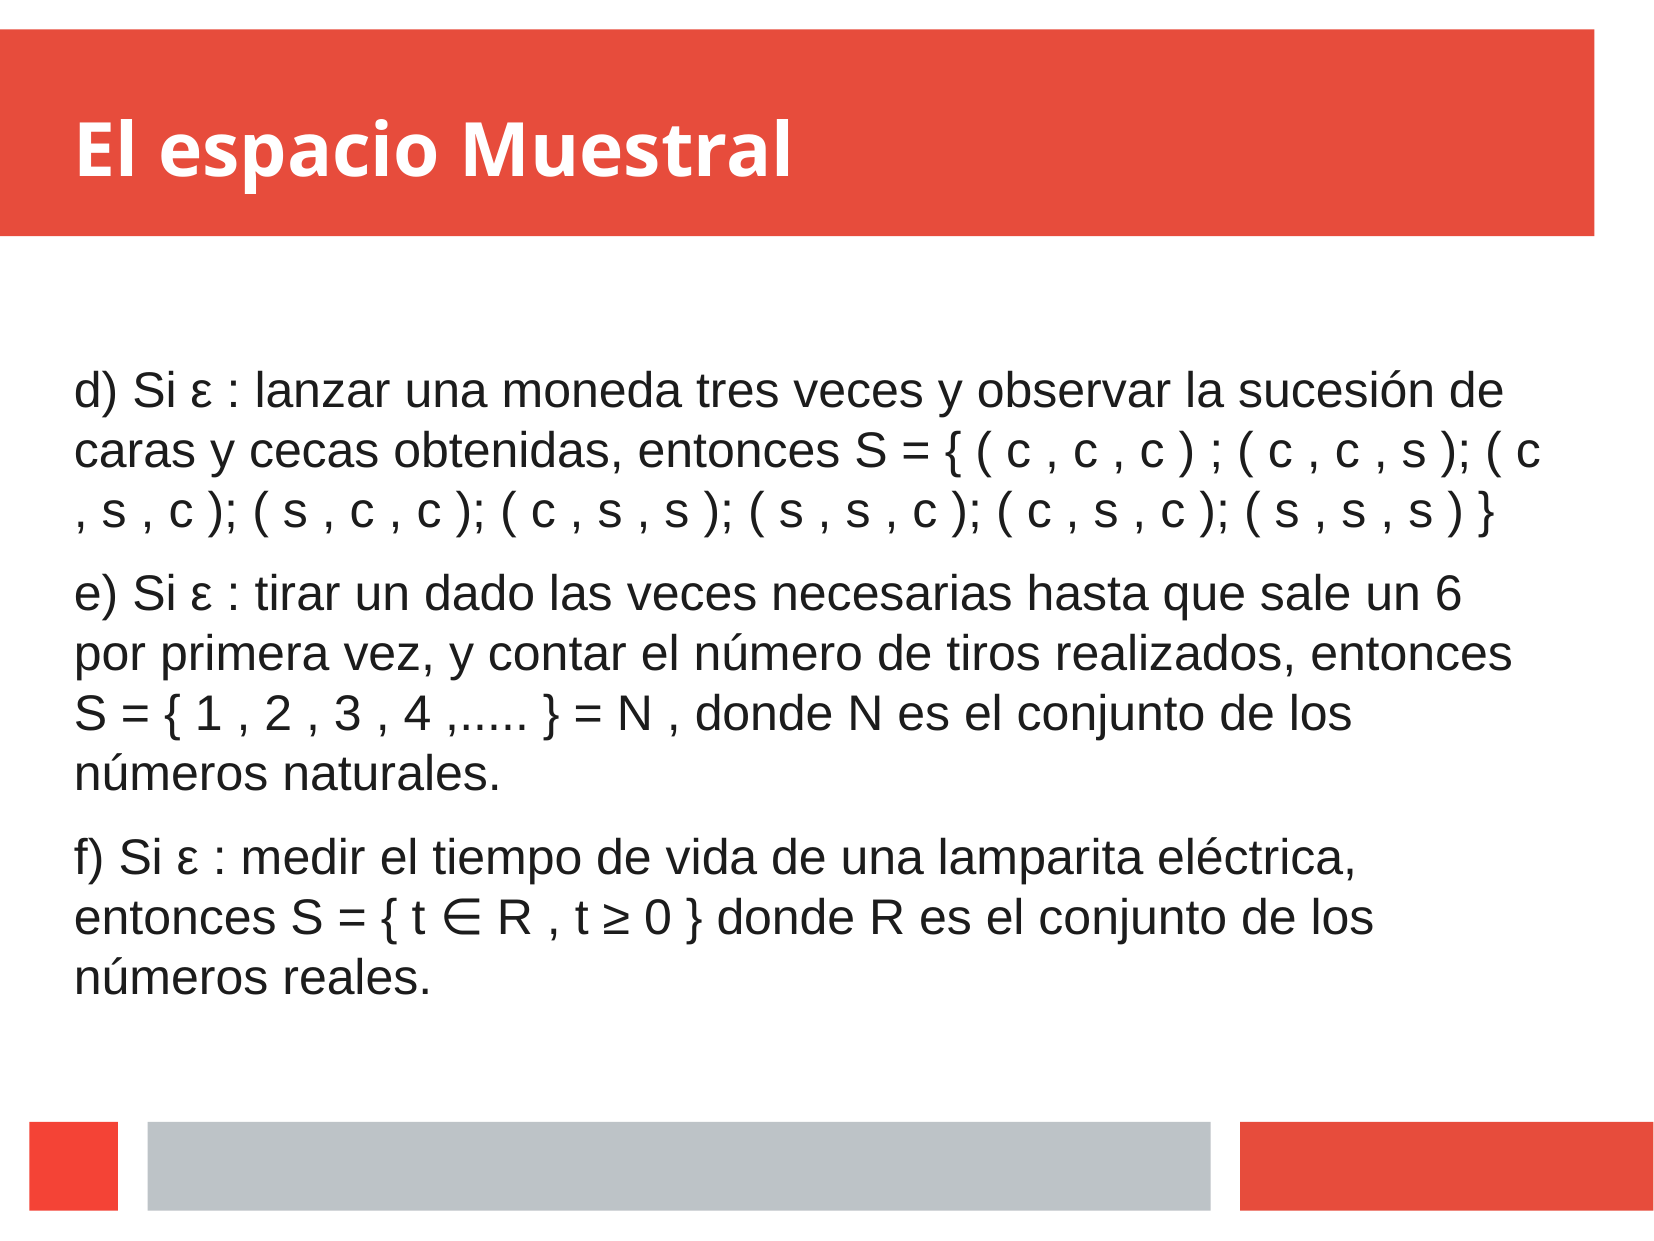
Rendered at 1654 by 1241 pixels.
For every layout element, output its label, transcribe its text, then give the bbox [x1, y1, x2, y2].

list d) Si ε : lanzar una moneda tres veces y observar la sucesión de caras y cecas obtenidas, entonces S = { ( c , c , c ) ; ( c , c , s ); ( c , s , c ); ( s , c , c ); ( c , s , s ); ( s , s , c ); ( c , s , c ); ( s , s , s ) } e) Si ε : tirar un dado las veces necesarias hasta que sale un 6 por primera vez, y contar el número de tiros realizados, entonces S = { 1 , 2 , 3 , 4 ,..... } = N , donde N es el conjunto de los números naturales. f) Si ε : medir el tiempo de vida de una lamparita eléctrica, entonces S = { t ∈ R , t ≥ 0 } donde R es el conjunto de los números reales. [59, 342, 1565, 709]
title El espacio Muestral [59, 59, 1595, 207]
